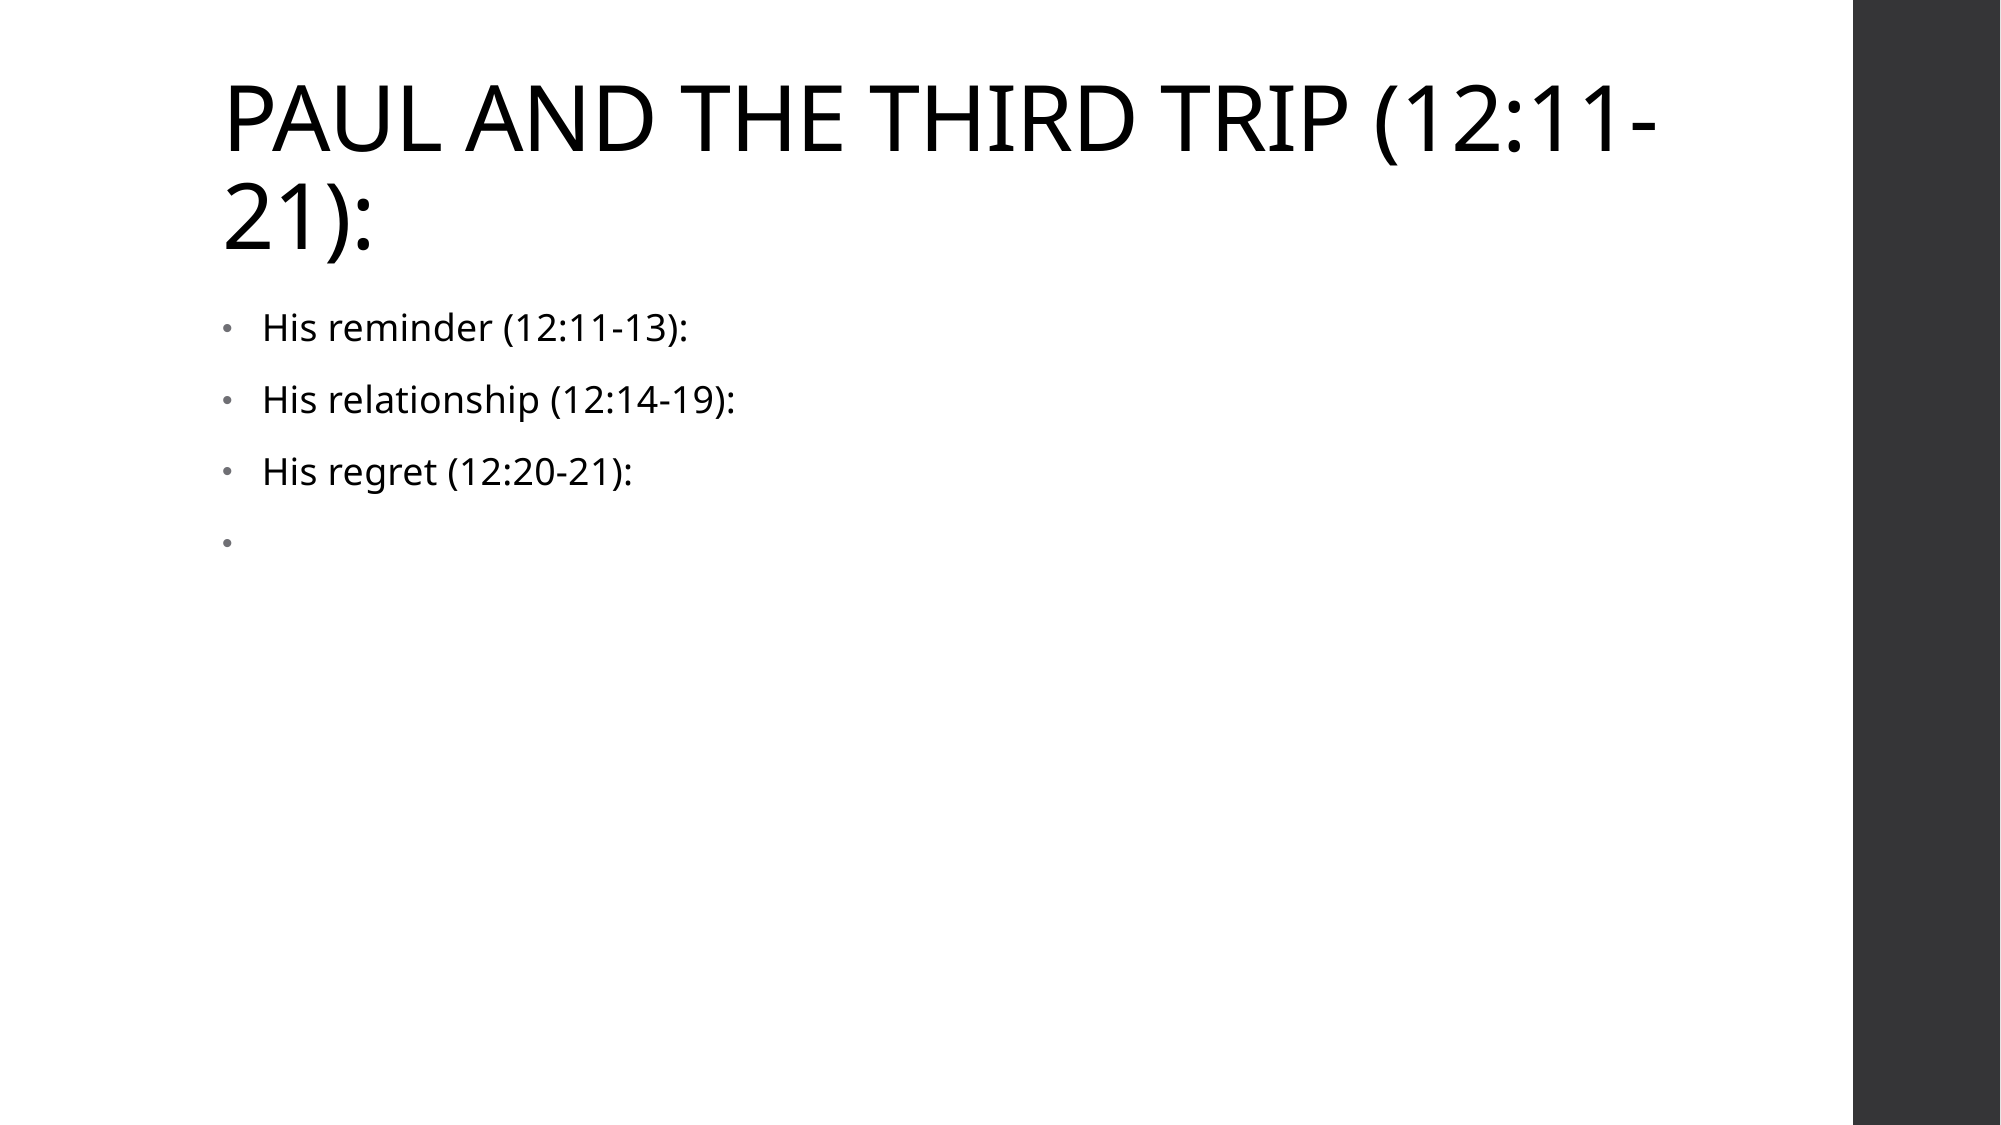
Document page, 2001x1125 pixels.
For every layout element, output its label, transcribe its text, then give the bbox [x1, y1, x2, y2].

title PAUL AND THE THIRD TRIP (12:11-21): [206, 60, 1797, 278]
list His reminder (12:11-13): His relationship (12:14-19): His regret (12:20-21): [206, 299, 1617, 1014]
